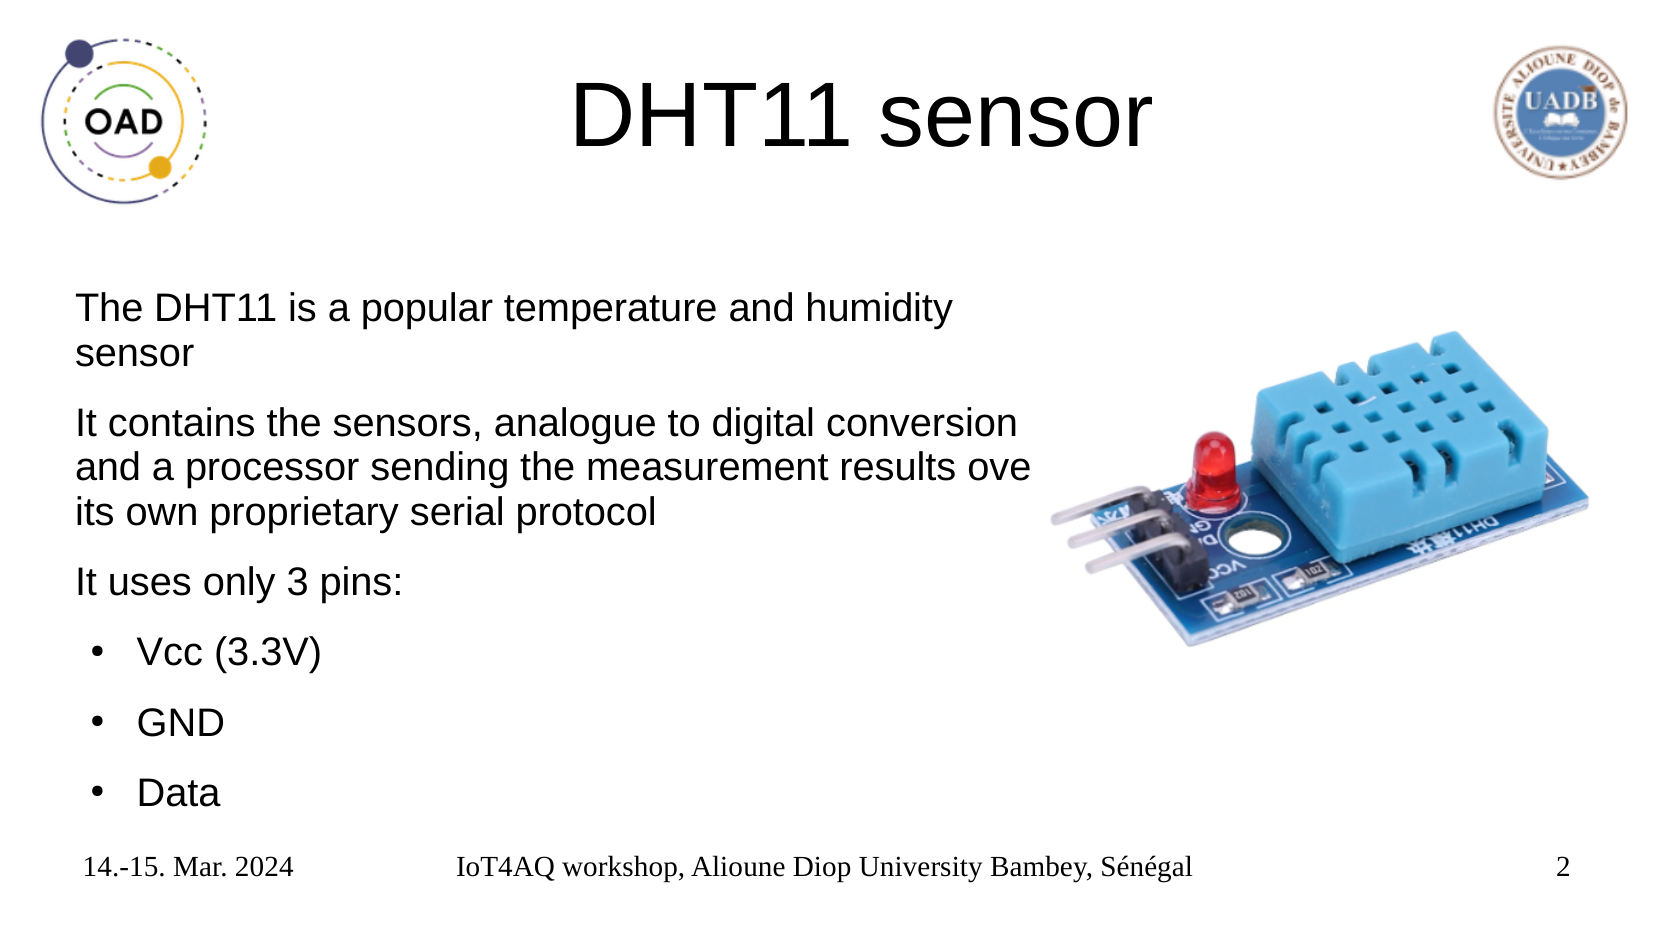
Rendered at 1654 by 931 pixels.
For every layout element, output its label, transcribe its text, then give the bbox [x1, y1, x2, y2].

picture [1482, 37, 1641, 188]
picture [0, 24, 242, 225]
list The DHT11 is a popular temperature and humidity sensor It contains the sensors, analogue to digital conversion and a processor sending the measurement results over its own proprietary serial protocol It uses only 3 pins: Vcc (3.3V) GND Data [75, 285, 1051, 826]
picture [1033, 243, 1613, 676]
title DHT11 sensor [278, 37, 1446, 193]
